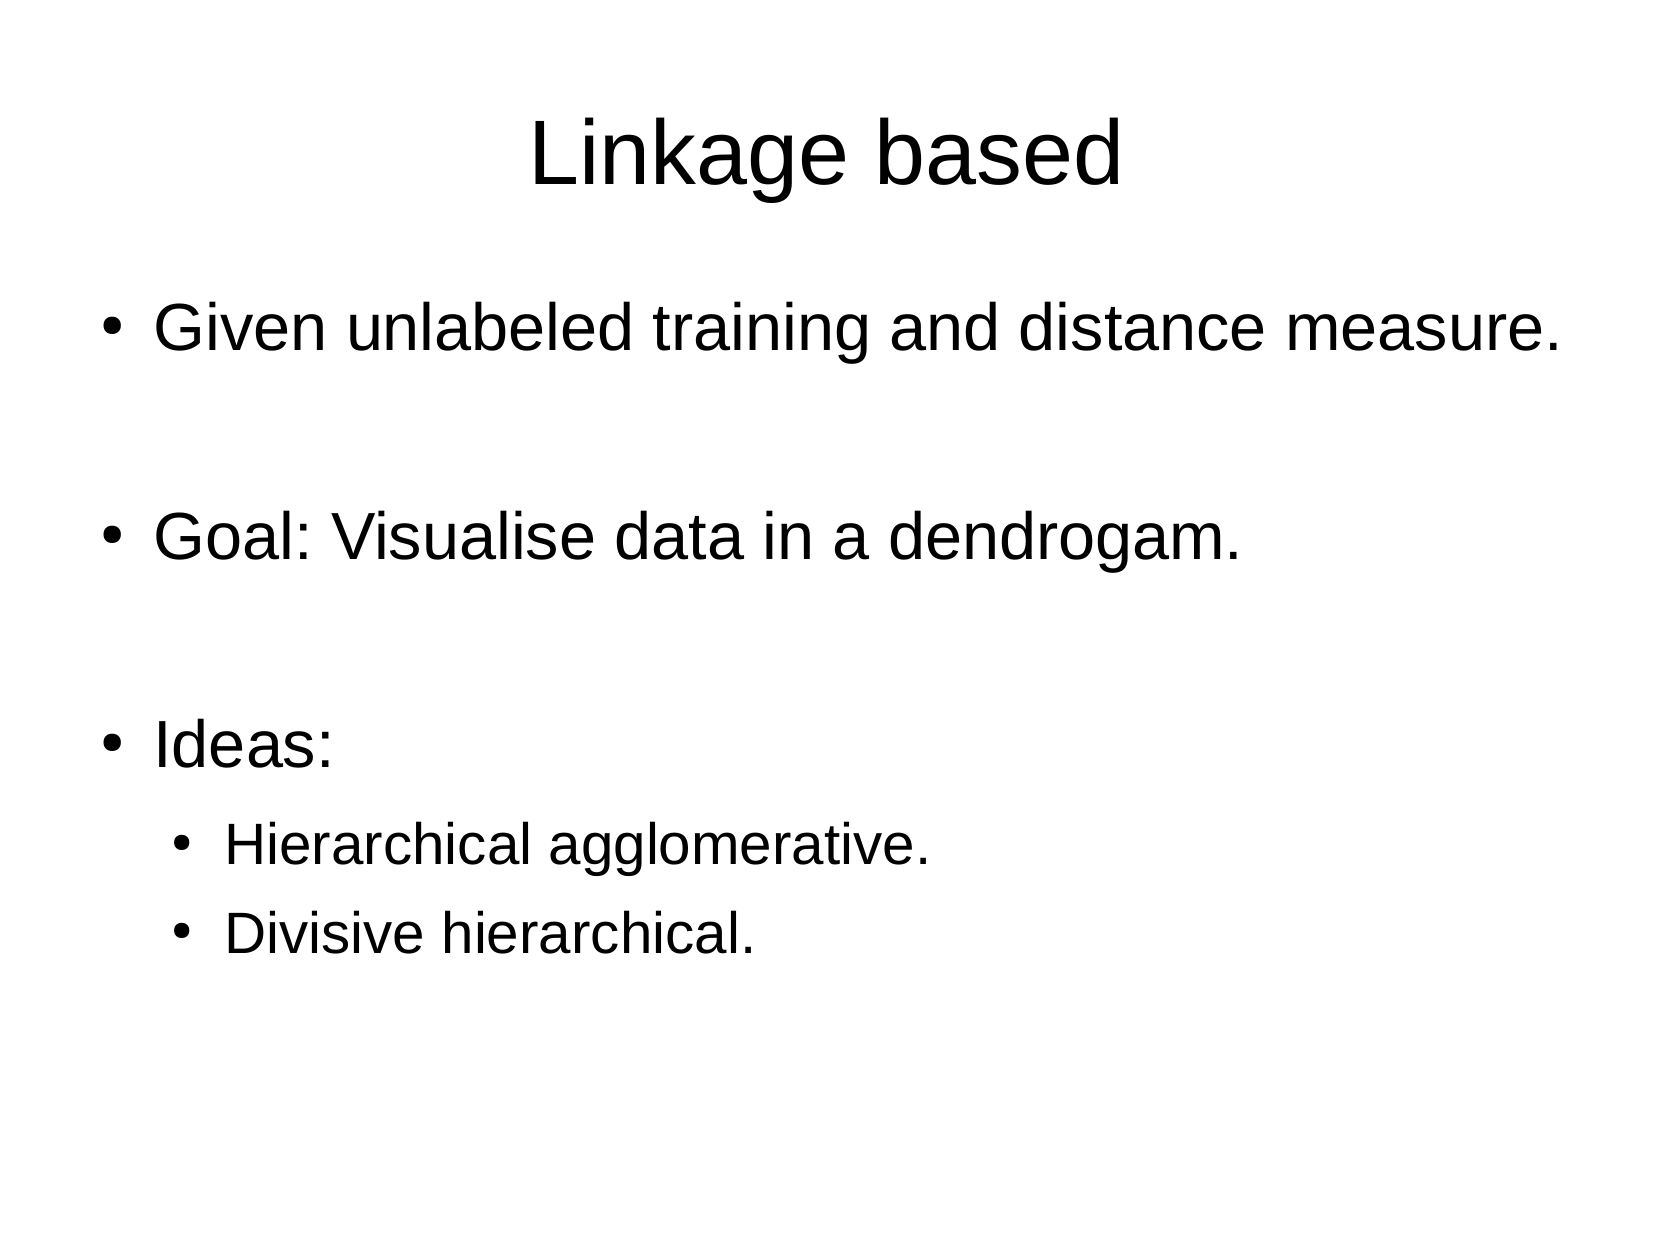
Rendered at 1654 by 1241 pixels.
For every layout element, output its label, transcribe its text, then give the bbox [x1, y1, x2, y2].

title Linkage based [82, 56, 1571, 250]
list Given unlabeled training and distance measure. Goal: Visualise data in a dendrogam. Ideas: Hierarchical agglomerative. Divisive hierarchical. [82, 290, 1571, 1109]
